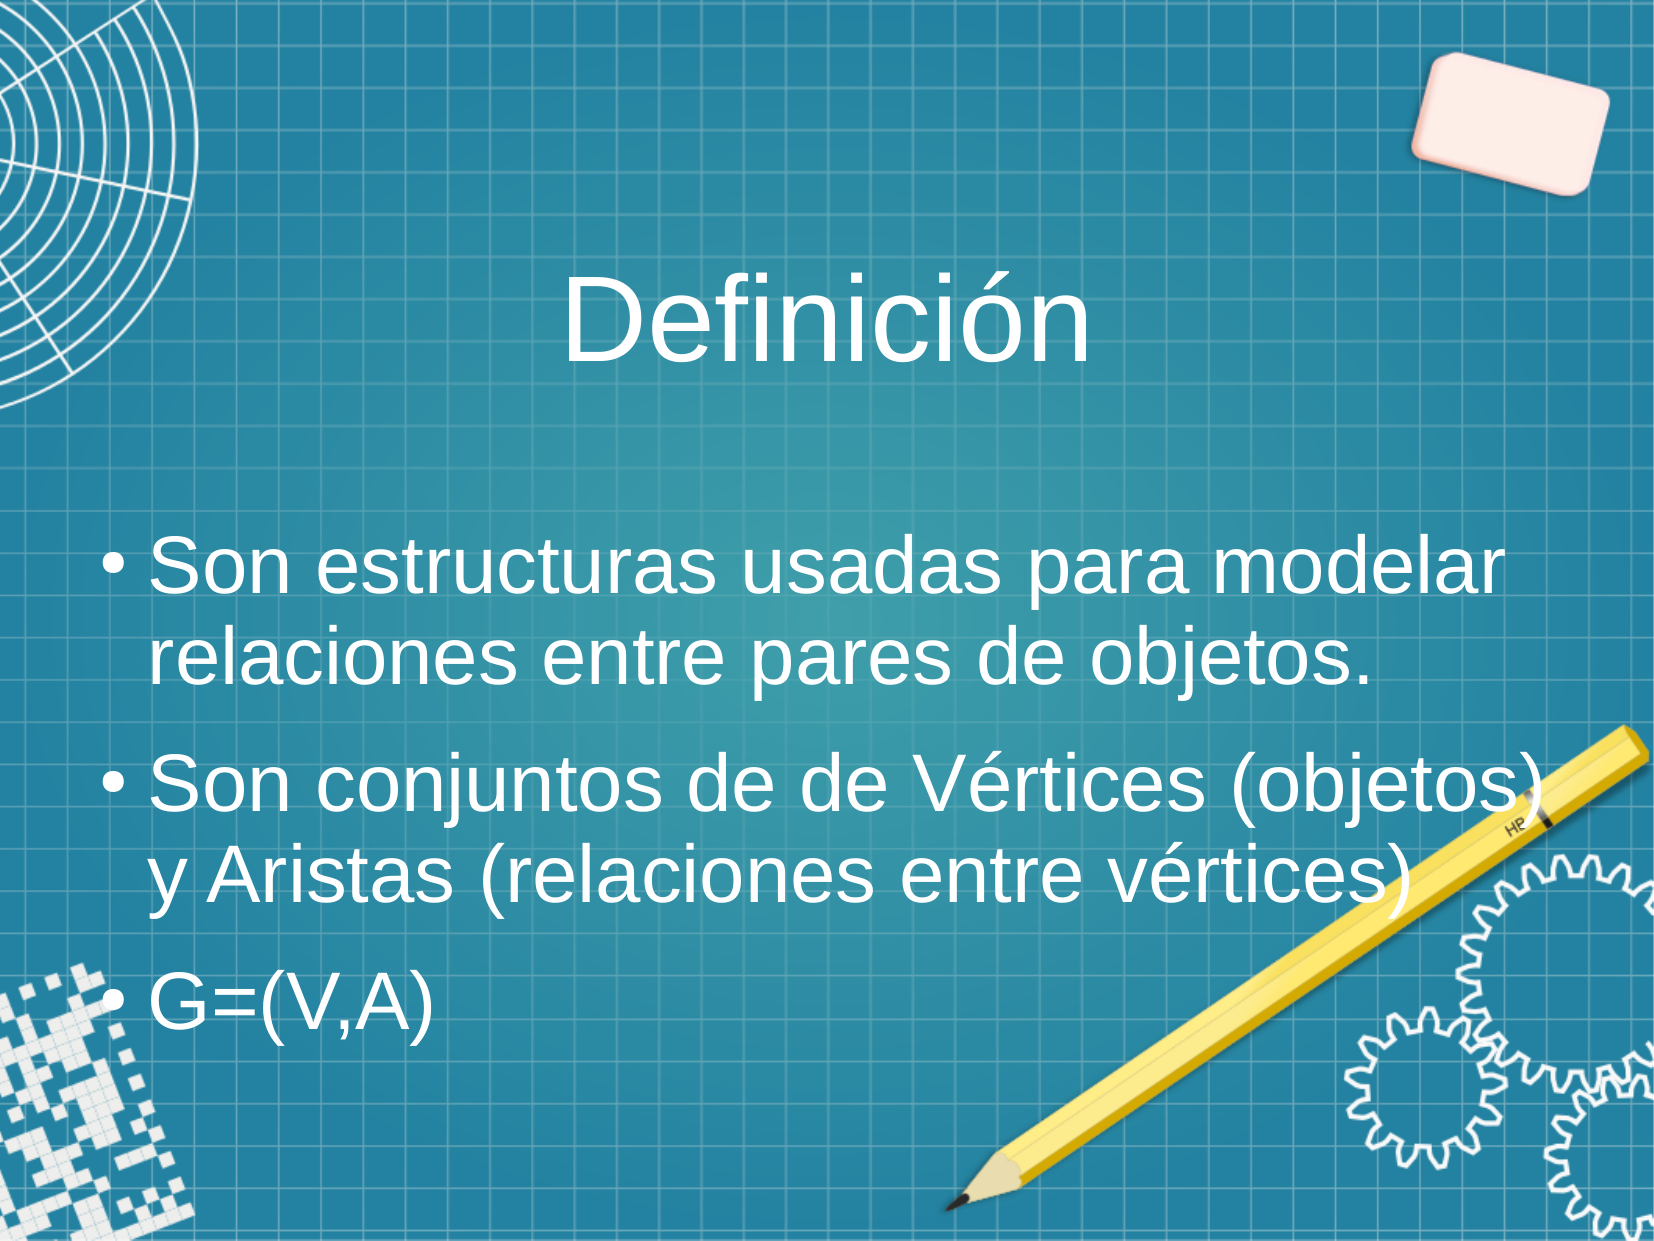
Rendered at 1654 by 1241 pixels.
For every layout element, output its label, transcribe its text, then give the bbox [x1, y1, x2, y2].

title Definición [82, 177, 1571, 461]
list Son estructuras usadas para modelar relaciones entre pares de objetos. Son conjuntos de de Vértices (objetos) y Aristas (relaciones entre vértices) G=(V,A) [82, 519, 1571, 1123]
picture [0, 0, 1654, 1241]
